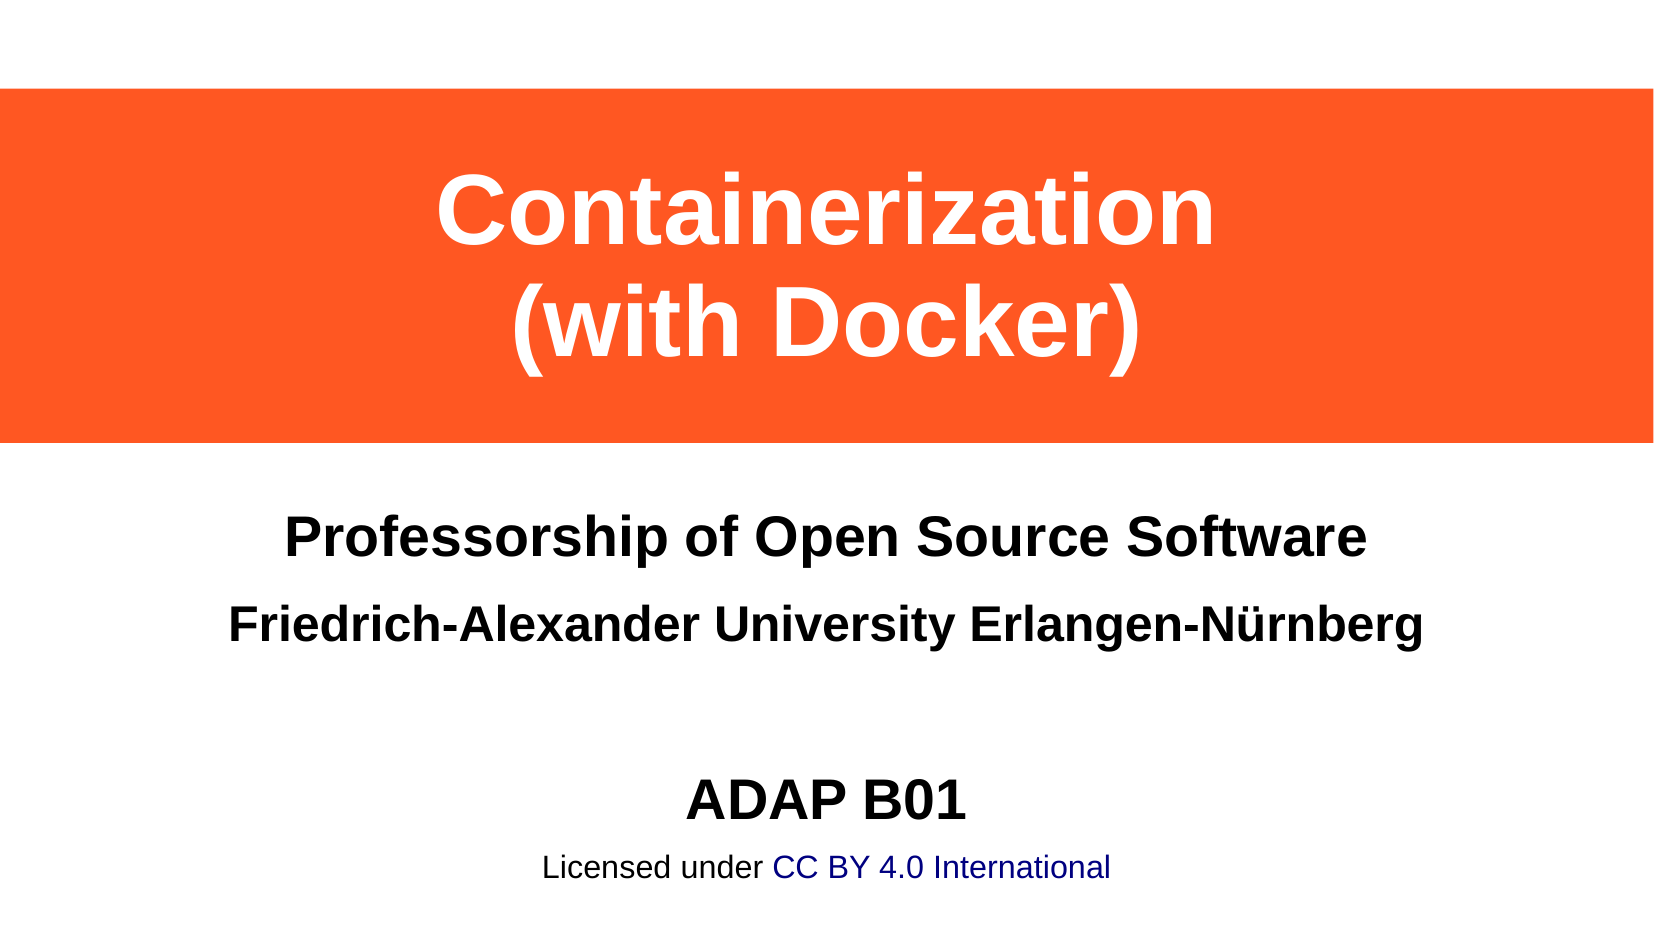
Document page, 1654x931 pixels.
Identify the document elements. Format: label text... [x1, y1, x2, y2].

subtitle Professorship of Open Source Software Friedrich-Alexander University Erlangen-Nürnberg ADAP B01 Licensed under CC BY 4.0 International [29, 472, 1625, 886]
title Containerization (with Docker) [0, 88, 1654, 443]
